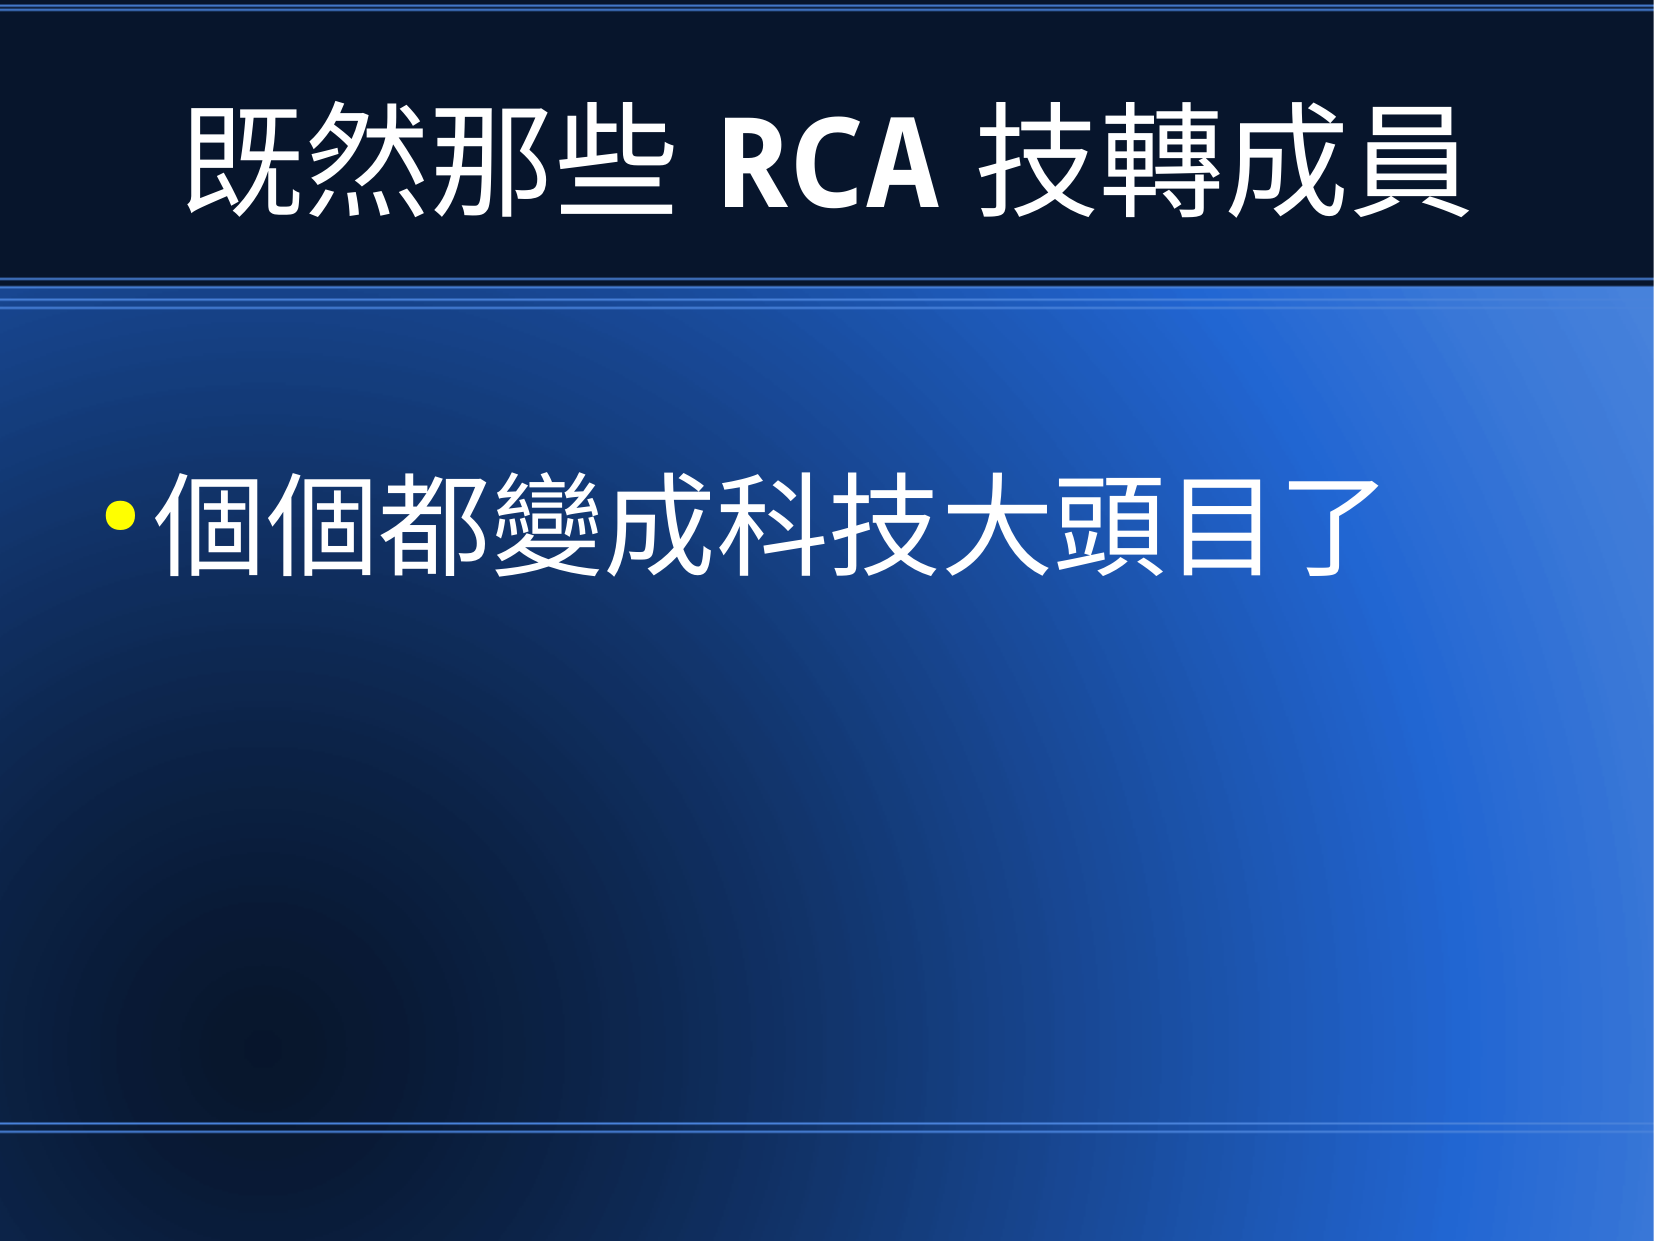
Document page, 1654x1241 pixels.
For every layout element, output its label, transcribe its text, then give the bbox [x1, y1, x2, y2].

list 個個都變成科技大頭目了 [82, 355, 1571, 1241]
title 既然那些RCA技轉成員 [82, 49, 1571, 257]
picture [0, 0, 1654, 1241]
